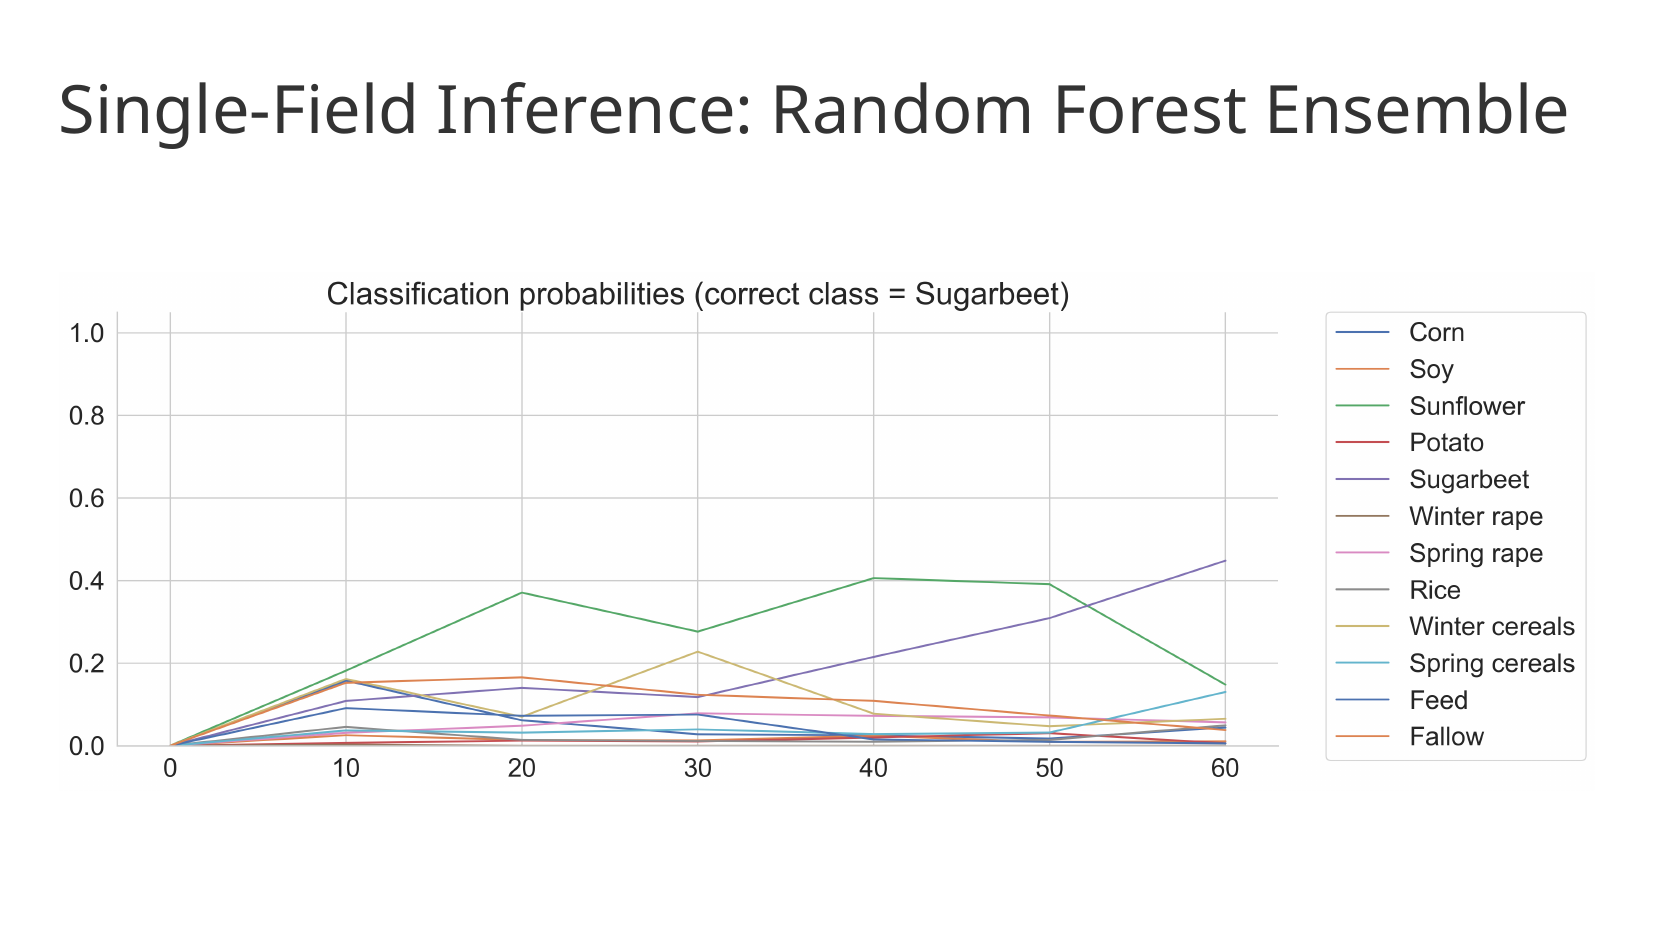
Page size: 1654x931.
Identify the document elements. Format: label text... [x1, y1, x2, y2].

title Single-Field Inference: Random Forest Ensemble [59, 53, 1595, 154]
picture [59, 177, 1595, 886]
